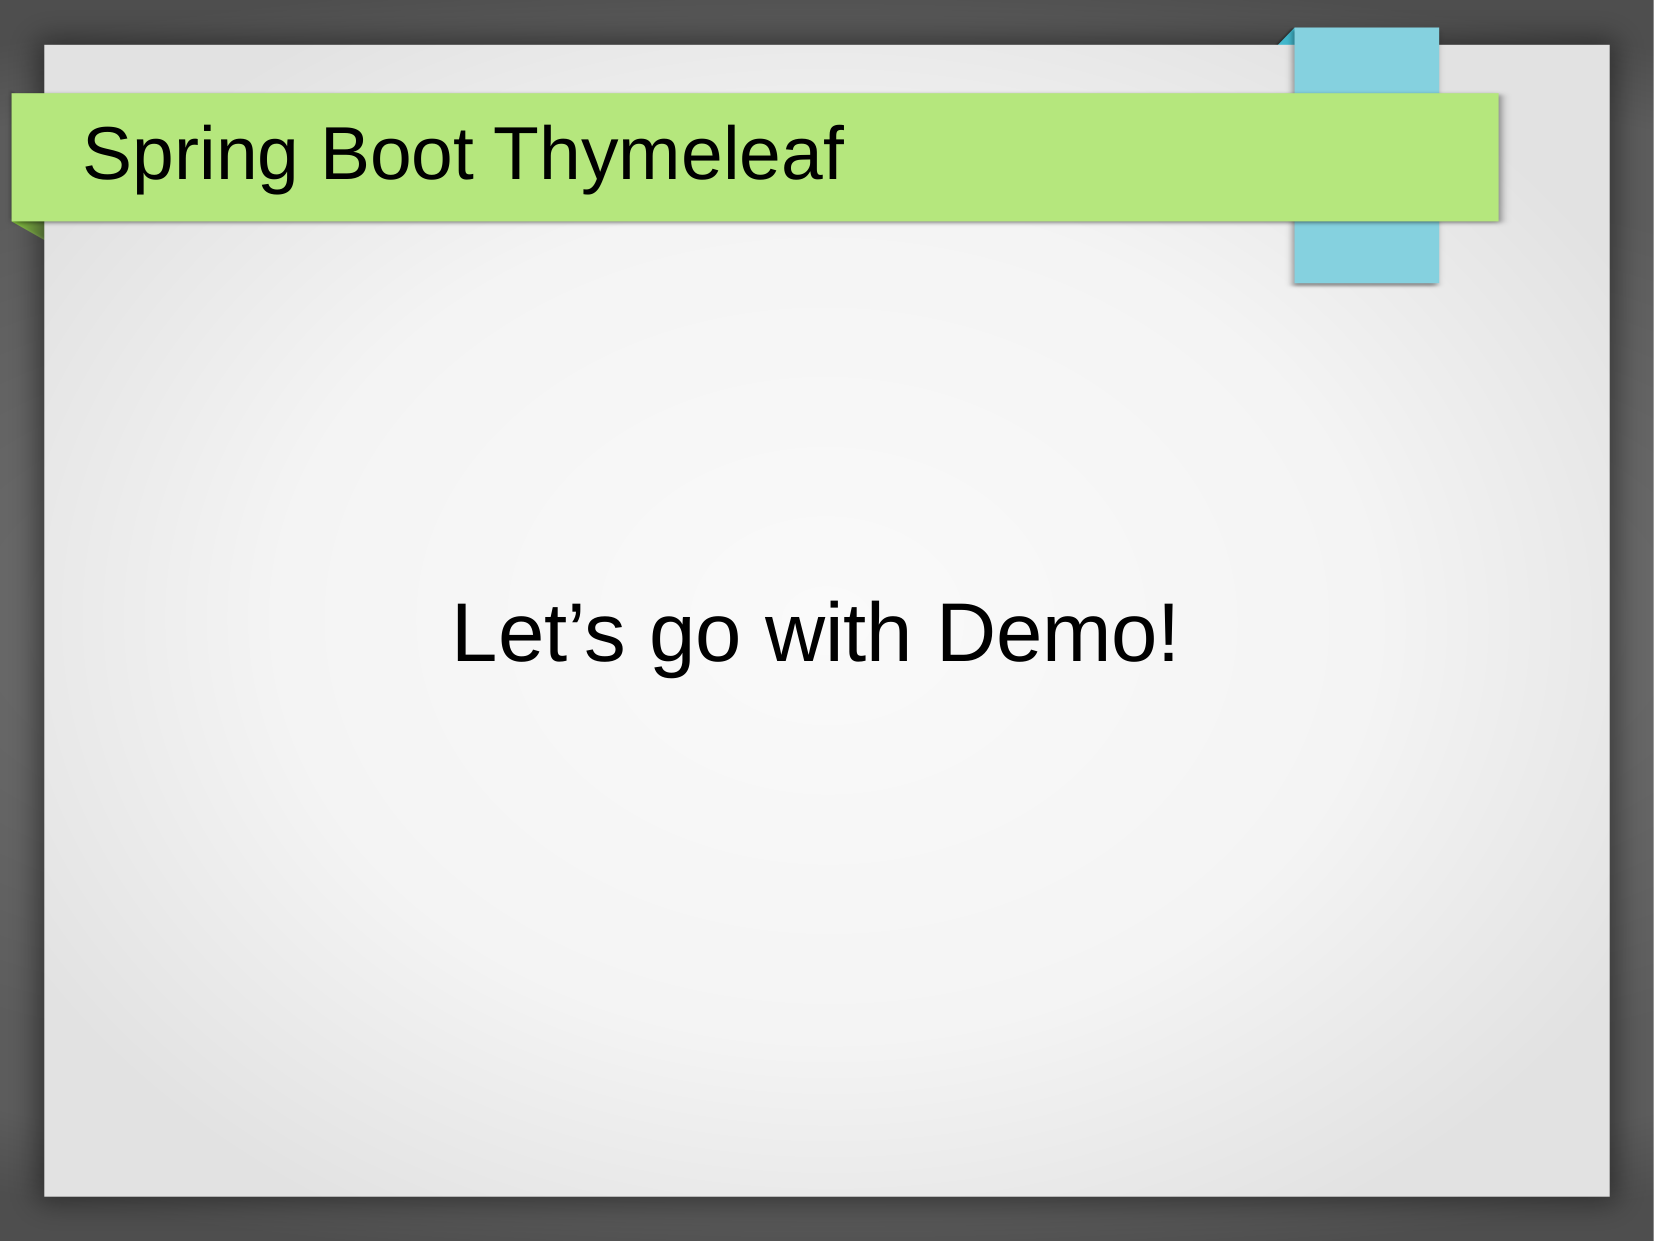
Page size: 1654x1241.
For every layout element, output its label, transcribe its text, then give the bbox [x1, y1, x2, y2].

title Spring Boot Thymeleaf [82, 94, 1264, 213]
picture [0, 0, 1654, 1241]
text_box Let’s go with Demo! [437, 578, 1197, 687]
